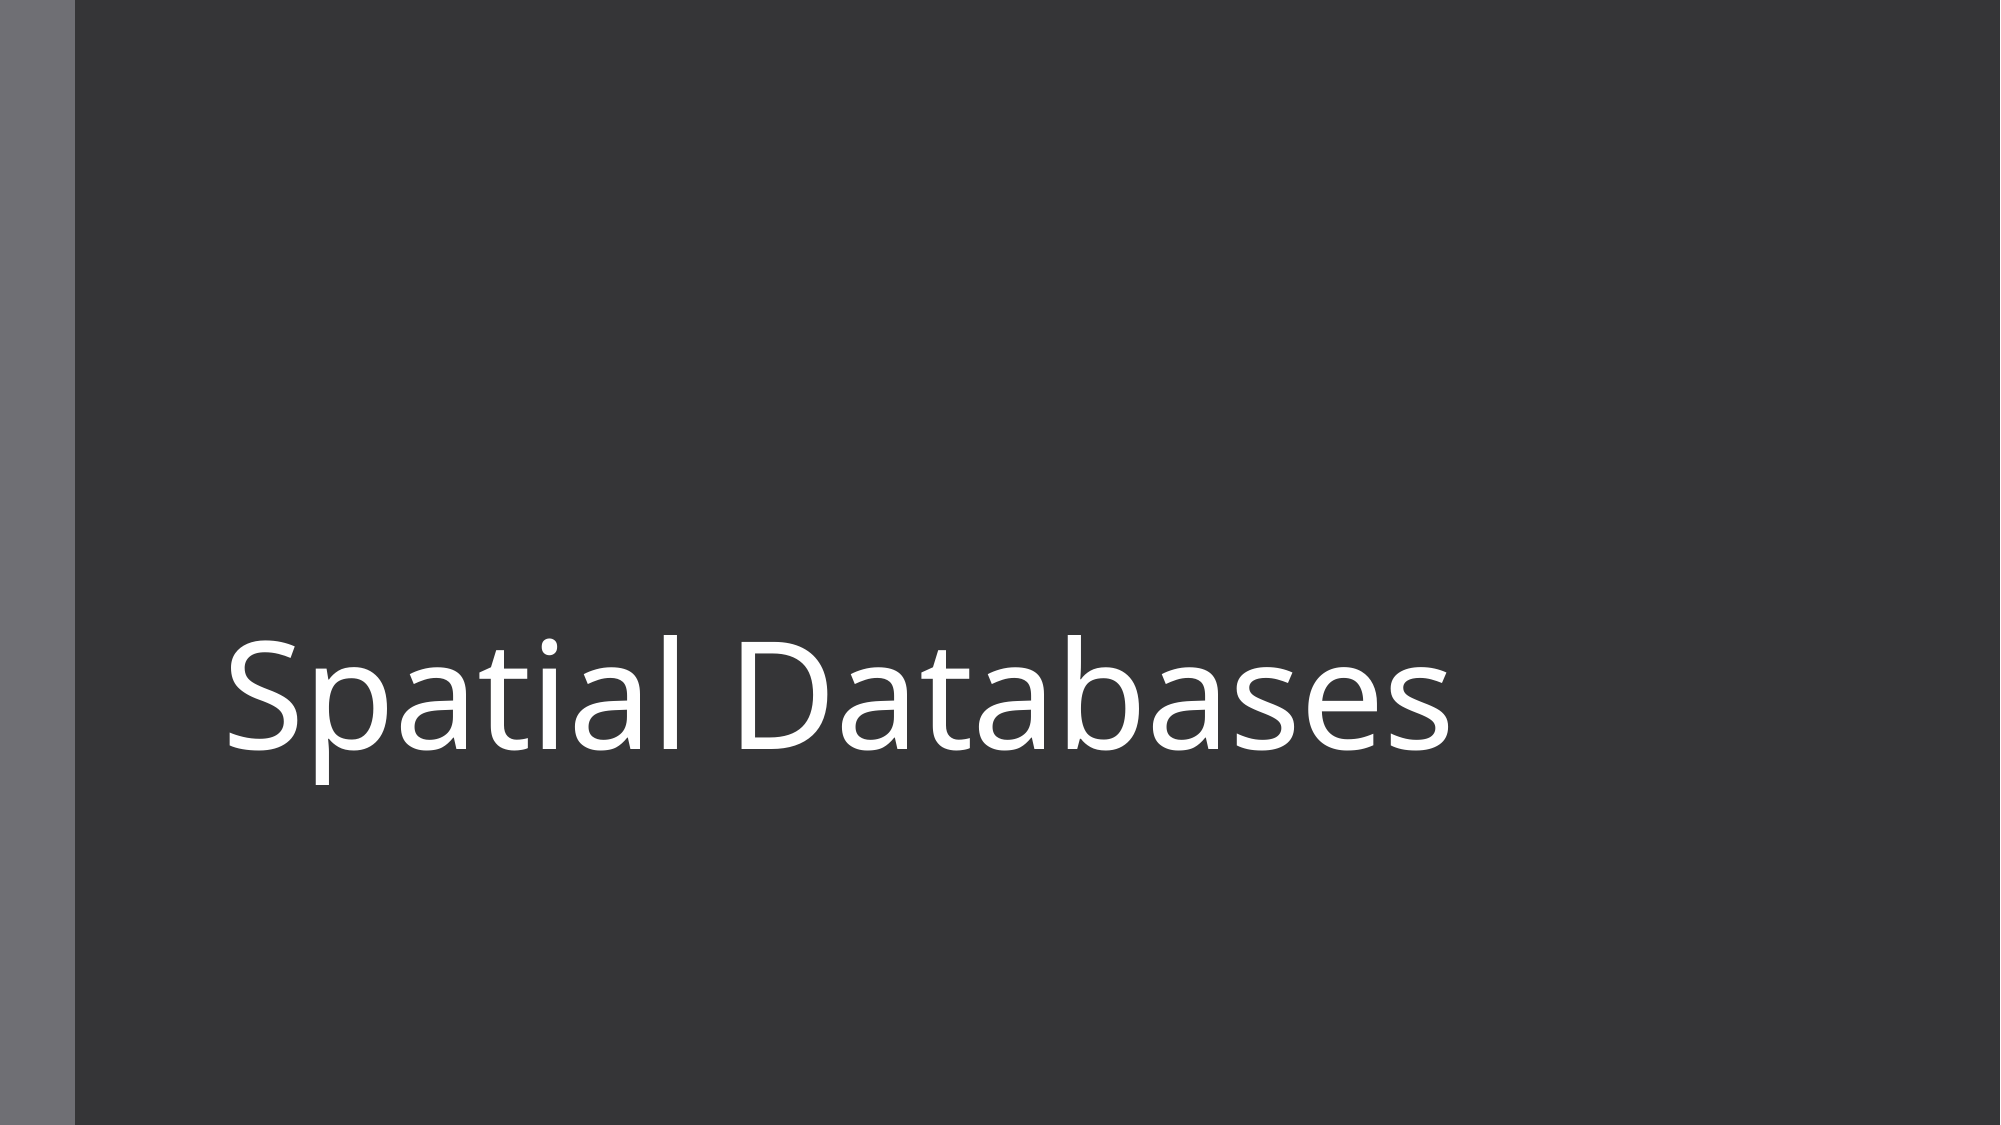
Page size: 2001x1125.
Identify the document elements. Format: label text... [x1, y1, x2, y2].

title Spatial Databases [206, 124, 1752, 788]
